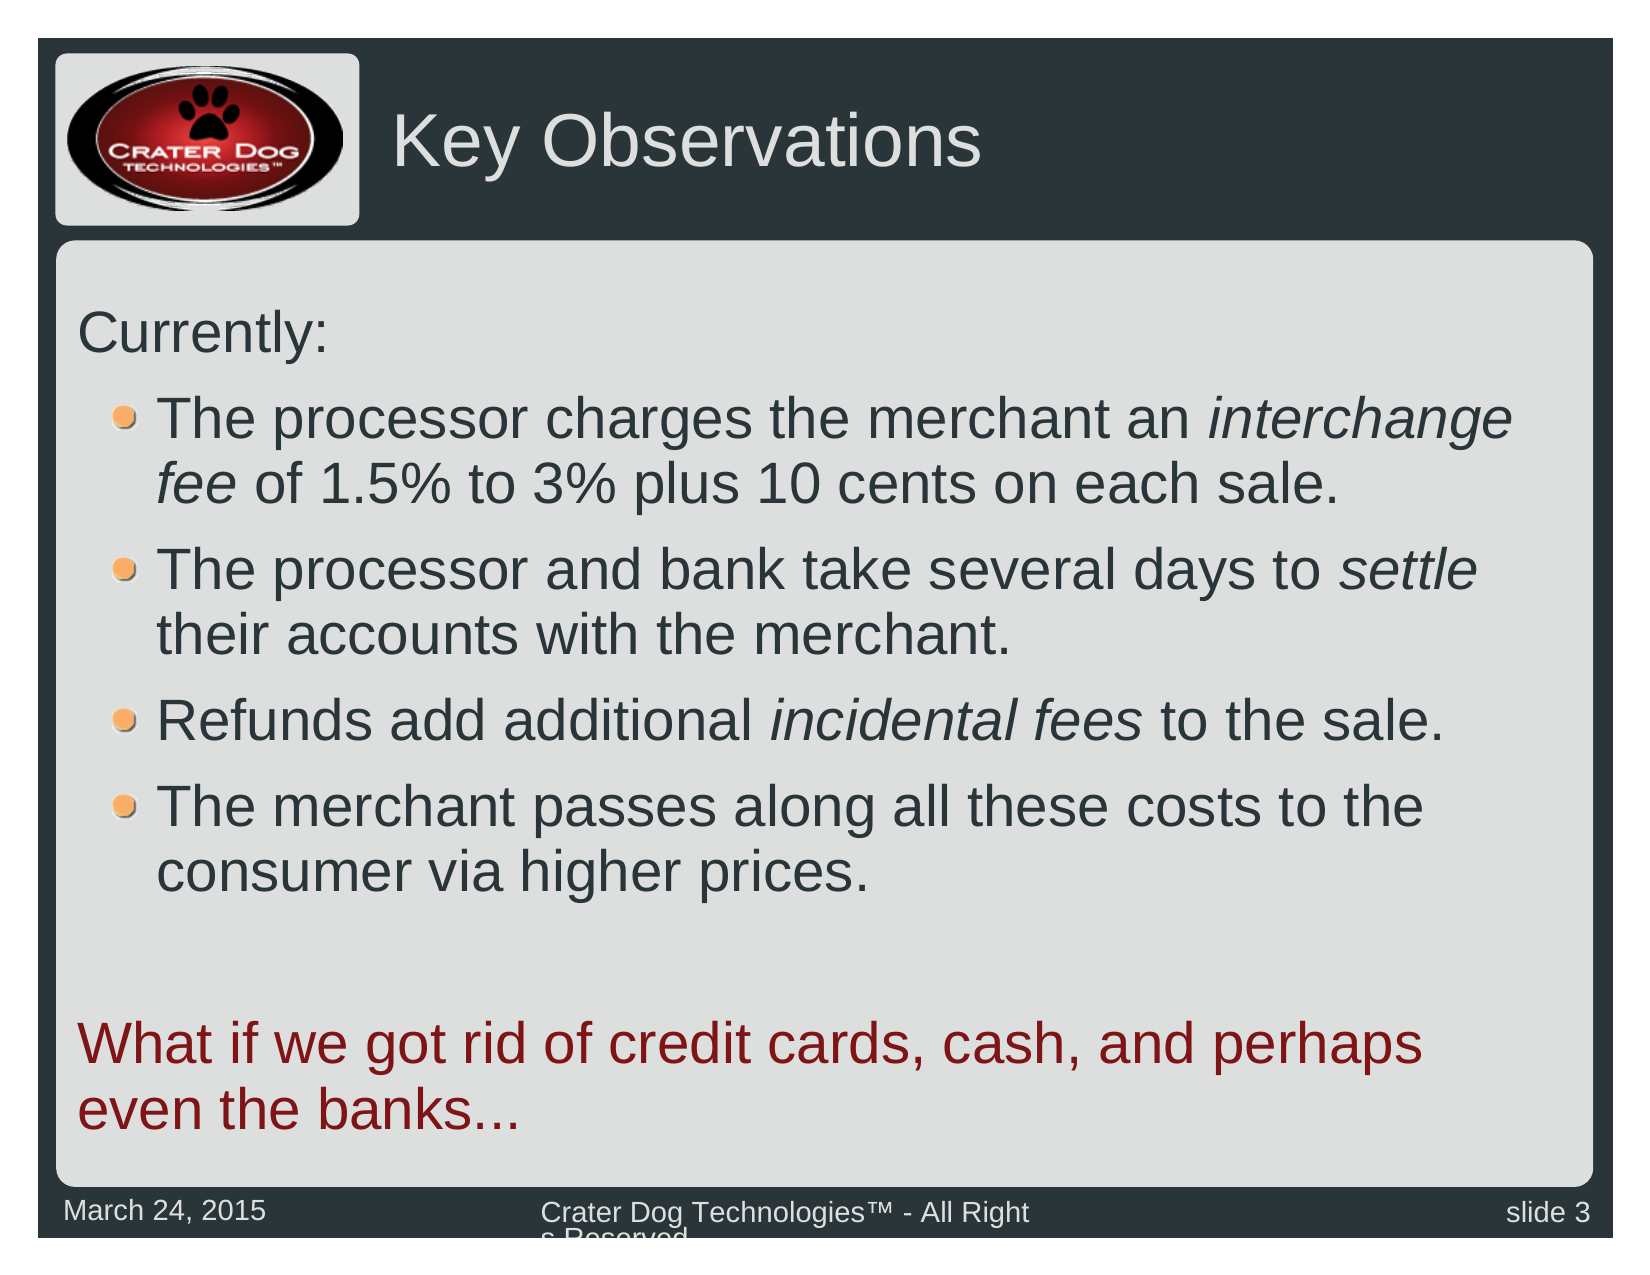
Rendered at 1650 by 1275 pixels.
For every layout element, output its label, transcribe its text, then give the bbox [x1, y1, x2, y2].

list Currently: The processor charges the merchant an interchange fee of 1.5% to 3% plus 10 cents on each sale. The processor and bank take several days to settle their accounts with the merchant. Refunds add additional incidental fees to the sale. The merchant passes along all these costs to the consumer via higher prices. What if we got rid of credit cards, cash, and perhaps even the banks... [77, 299, 1557, 1163]
picture [67, 66, 343, 211]
title Key Observations [391, 55, 1572, 224]
